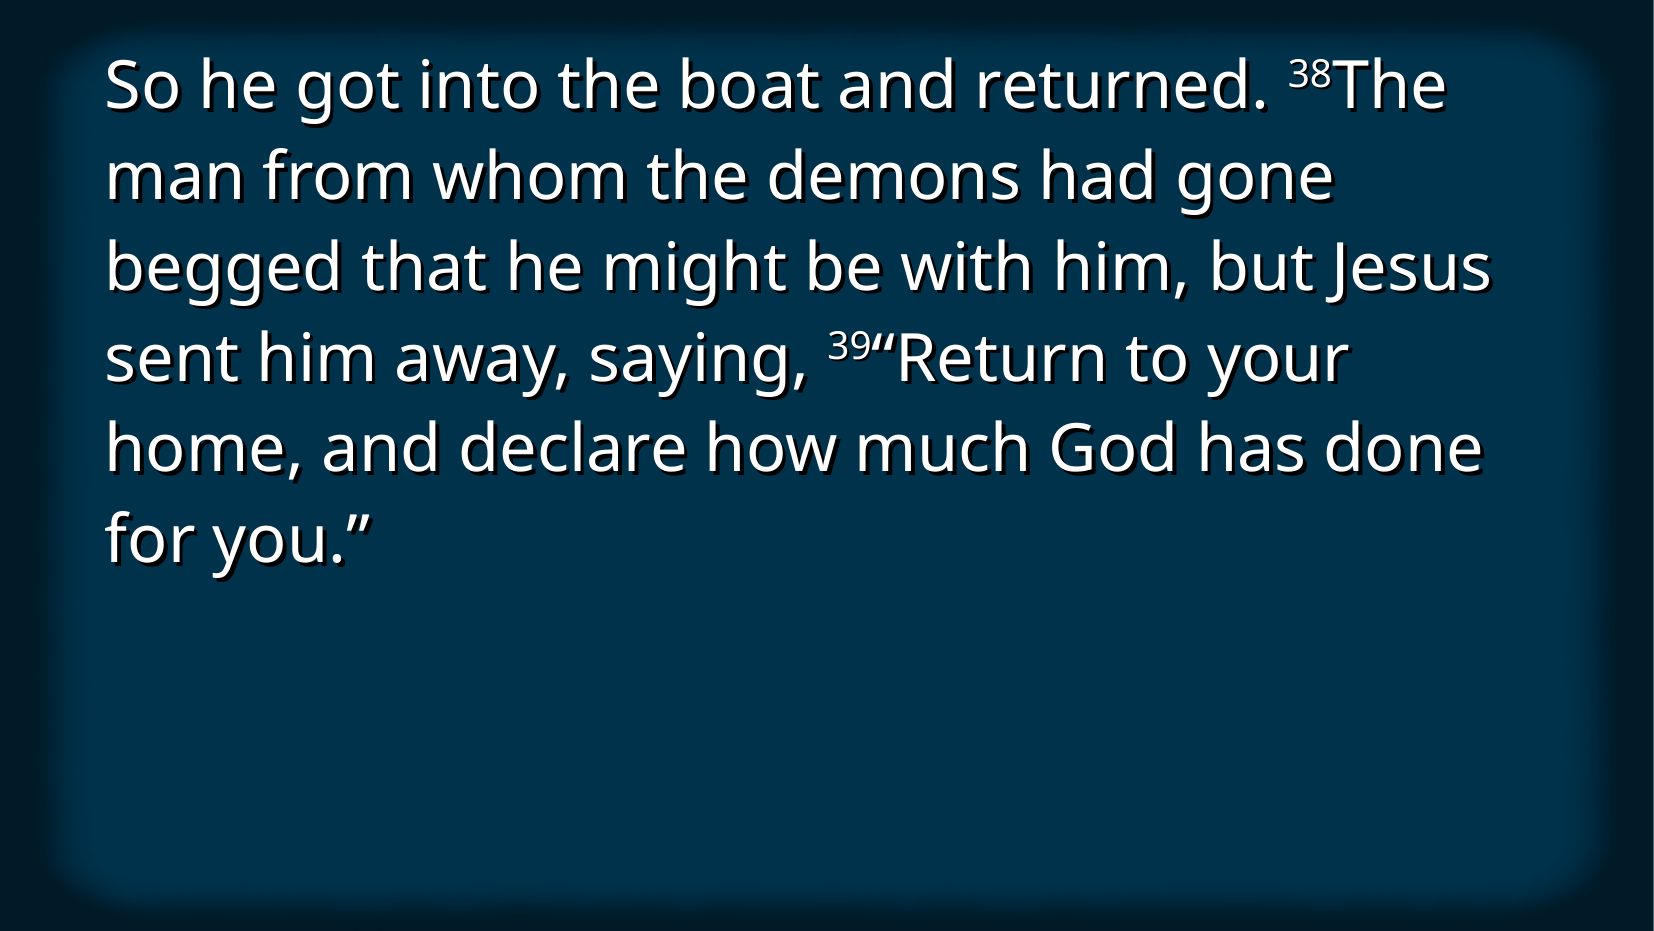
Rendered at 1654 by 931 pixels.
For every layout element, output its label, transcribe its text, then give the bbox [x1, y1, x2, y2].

text_box So he got into the boat and returned. 38The man from whom the demons had gone begged that he might be with him, but Jesus sent him away, saying, 39“Return to your home, and declare how much God has done for you.” [90, 30, 1561, 489]
picture [0, 0, 1654, 931]
